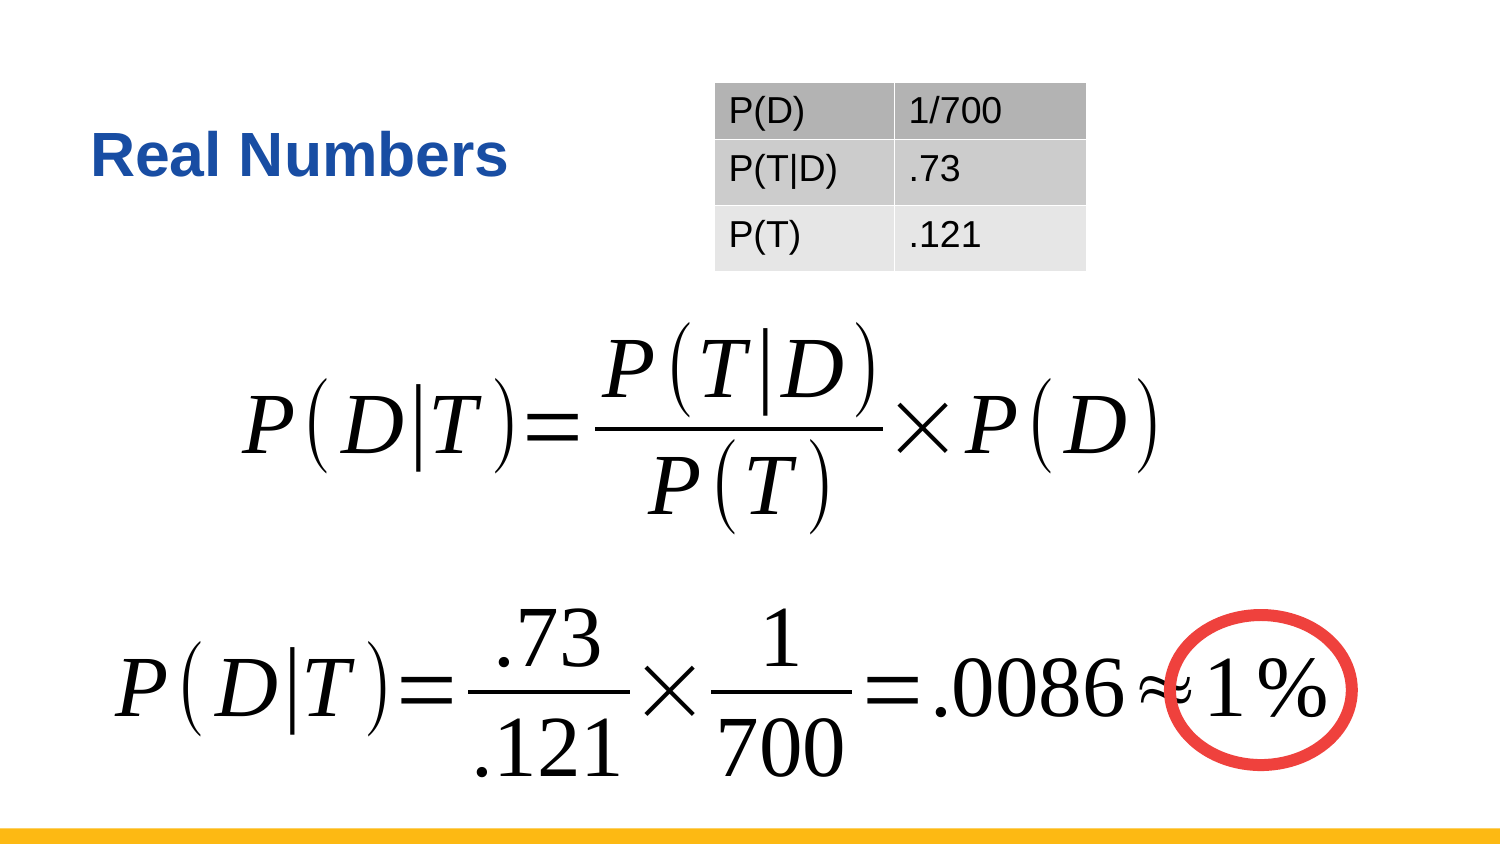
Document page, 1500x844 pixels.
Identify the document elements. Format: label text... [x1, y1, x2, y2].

table_header P(D) [715, 83, 894, 139]
chart [231, 317, 1171, 541]
chart [105, 589, 1337, 796]
table_cell .121 [895, 206, 1086, 271]
title Real Numbers [75, 0, 1425, 197]
table_cell P(T|D) [715, 140, 894, 205]
table_cell P(T) [715, 206, 894, 271]
table_cell .73 [895, 140, 1086, 205]
table_header 1/700 [895, 83, 1086, 139]
chart [1176, 622, 1337, 759]
